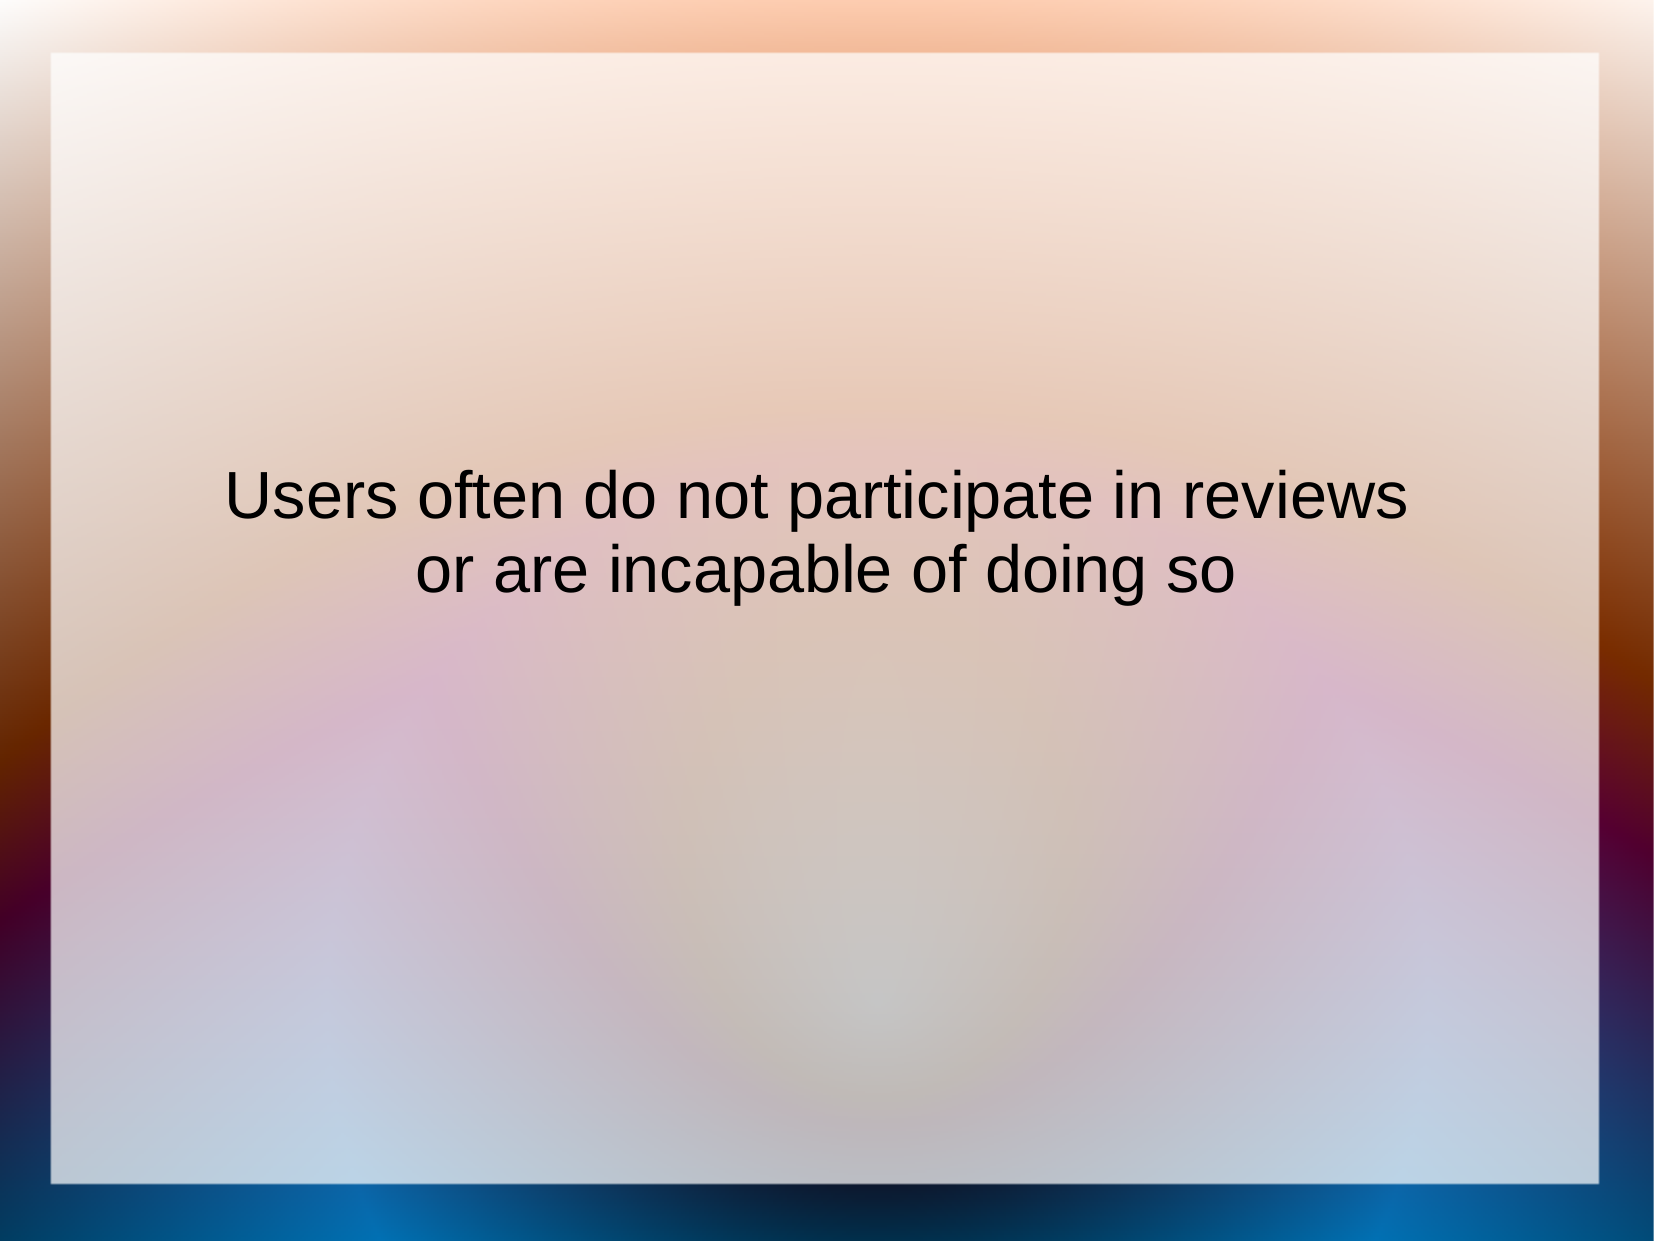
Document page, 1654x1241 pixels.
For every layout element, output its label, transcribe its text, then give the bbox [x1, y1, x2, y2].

picture [0, 0, 1654, 1241]
subtitle Users often do not participate in reviews or are incapable of doing so [82, 55, 1571, 1010]
